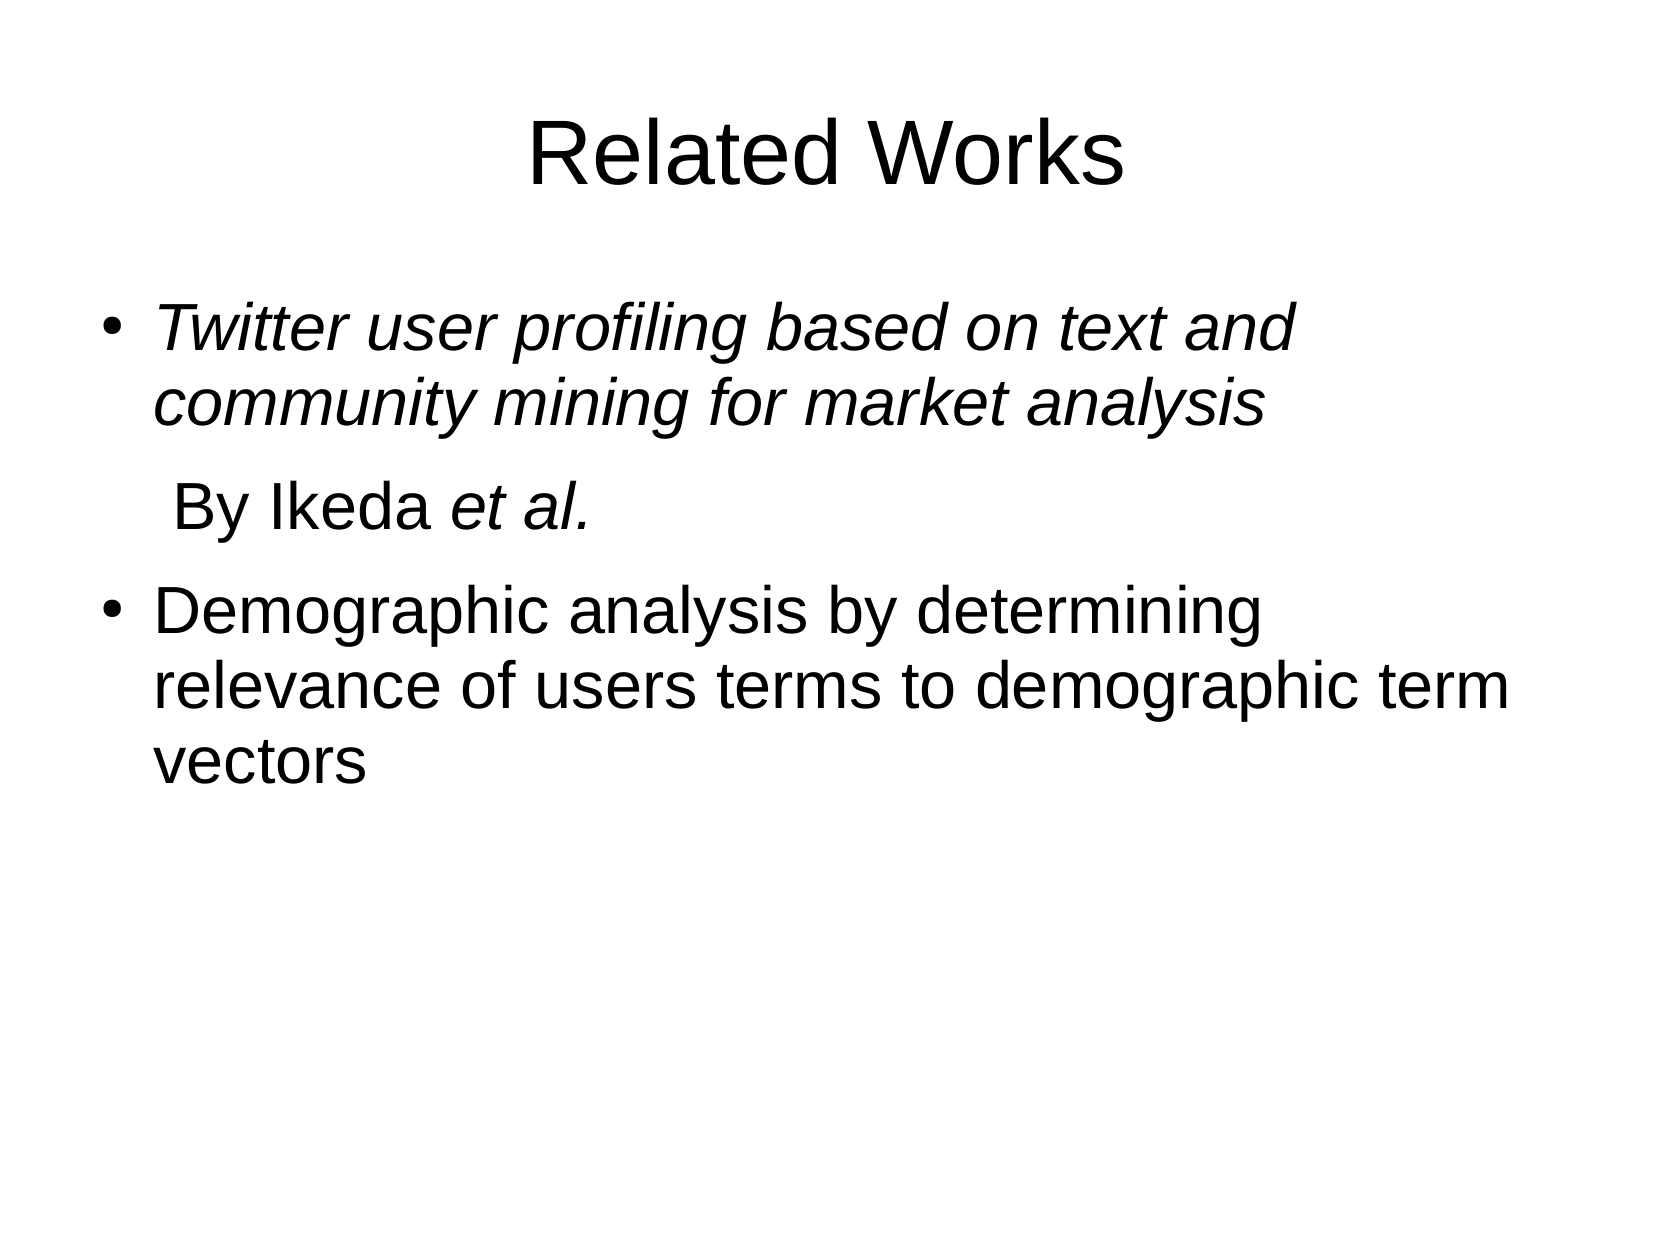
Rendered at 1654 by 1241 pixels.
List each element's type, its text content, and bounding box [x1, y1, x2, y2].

list Twitter user profiling based on text and community mining for market analysis By Ikeda et al. Demographic analysis by determining relevance of users terms to demographic term vectors [82, 290, 1571, 1010]
title Related Works [82, 49, 1571, 257]
